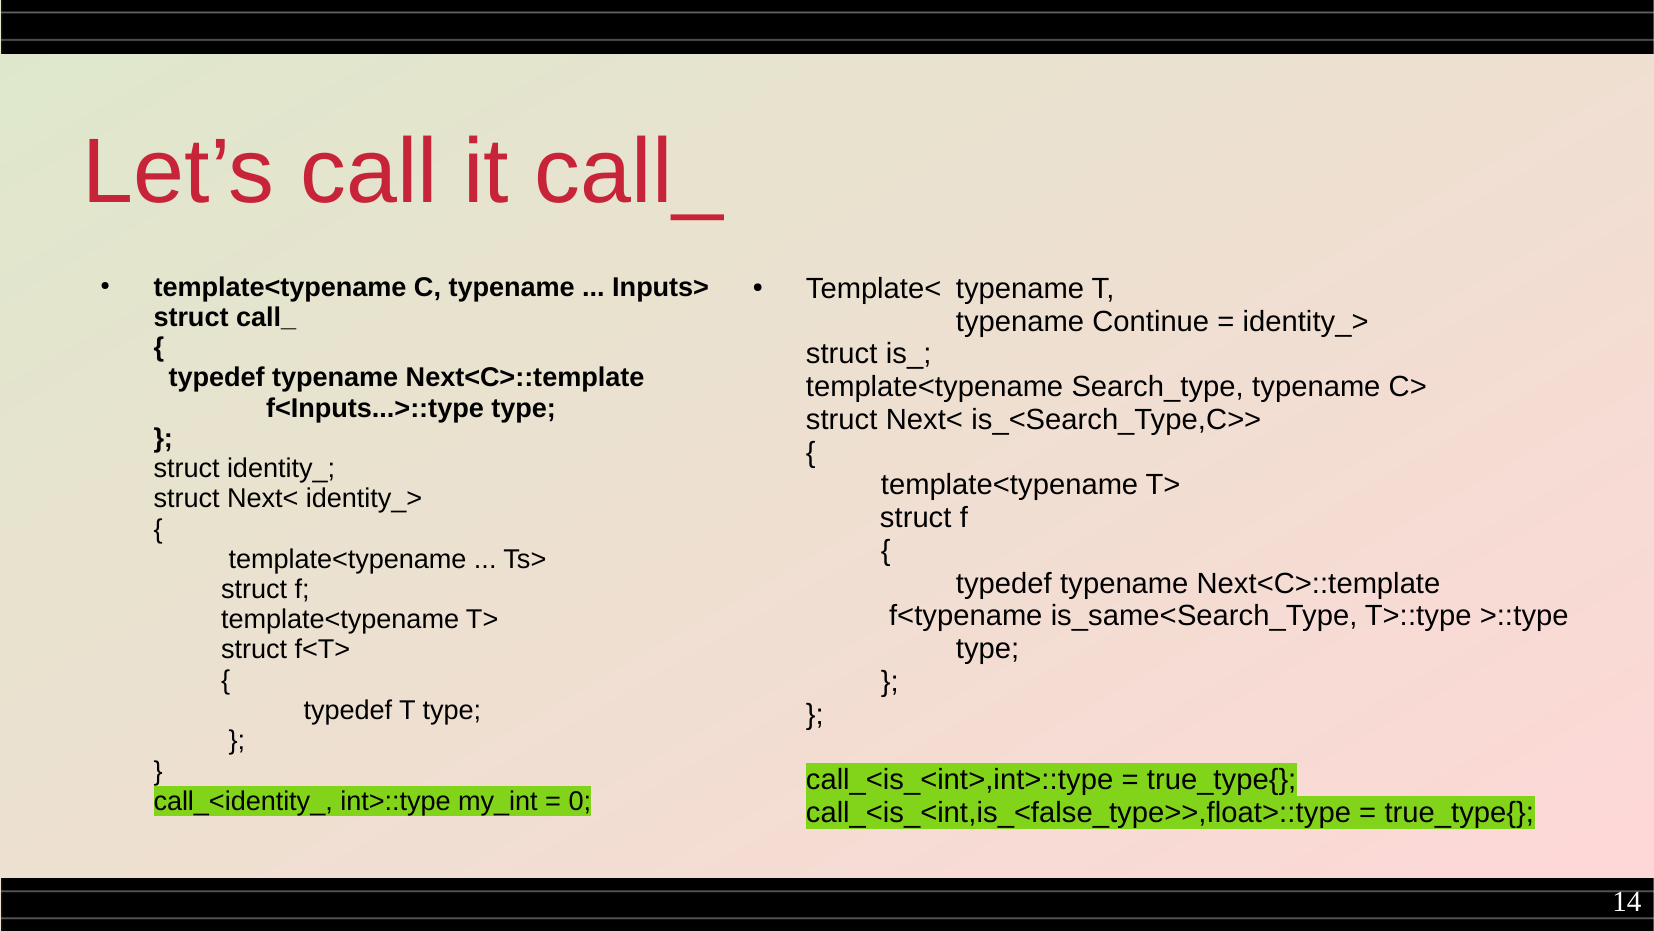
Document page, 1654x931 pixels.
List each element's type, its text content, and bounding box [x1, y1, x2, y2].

title Let’s call it call_ [82, 92, 1571, 249]
picture [1, 0, 1654, 54]
picture [1, 878, 1654, 931]
list template<typename C, typename ... Inputs> struct call_ { typedef typename Next<C>::template f<Inputs...>::type type; }; struct identity_; struct Next< identity_> { template<typename ... Ts> struct f; template<typename T> struct f<T> { typedef T type; }; } call_<identity_, int>::type my_int = 0; [82, 271, 735, 856]
list Template< typename T, typename Continue = identity_> struct is_; template<typename Search_type, typename C> struct Next< is_<Search_Type,C>> { template<typename T> struct f { typedef typename Next<C>::template f<typename is_same<Search_Type, T>::type >::type type; }; }; call_<is_<int>,int>::type = true_type{}; call_<is_<int,is_<false_type>>,float>::type = true_type{}; [735, 271, 1572, 856]
